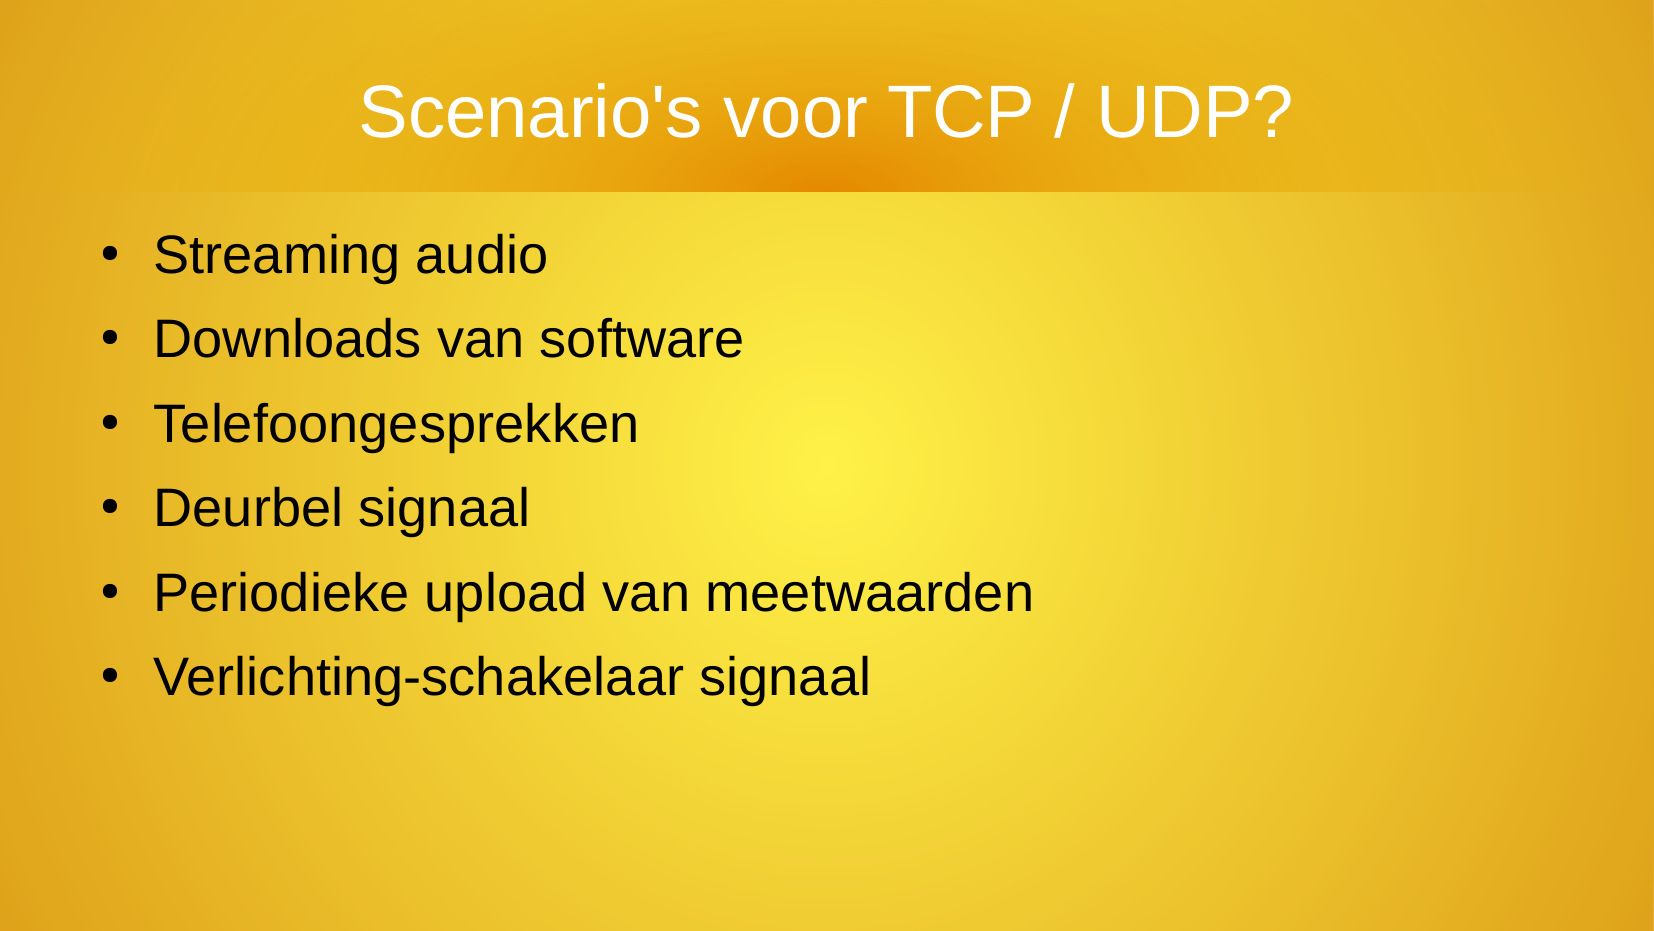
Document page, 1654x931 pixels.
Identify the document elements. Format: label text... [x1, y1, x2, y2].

title Scenario's voor TCP / UDP? [82, 35, 1571, 189]
list Streaming audio Downloads van software Telefoongesprekken Deurbel signaal Periodieke upload van meetwaarden Verlichting-schakelaar signaal [82, 224, 1571, 764]
